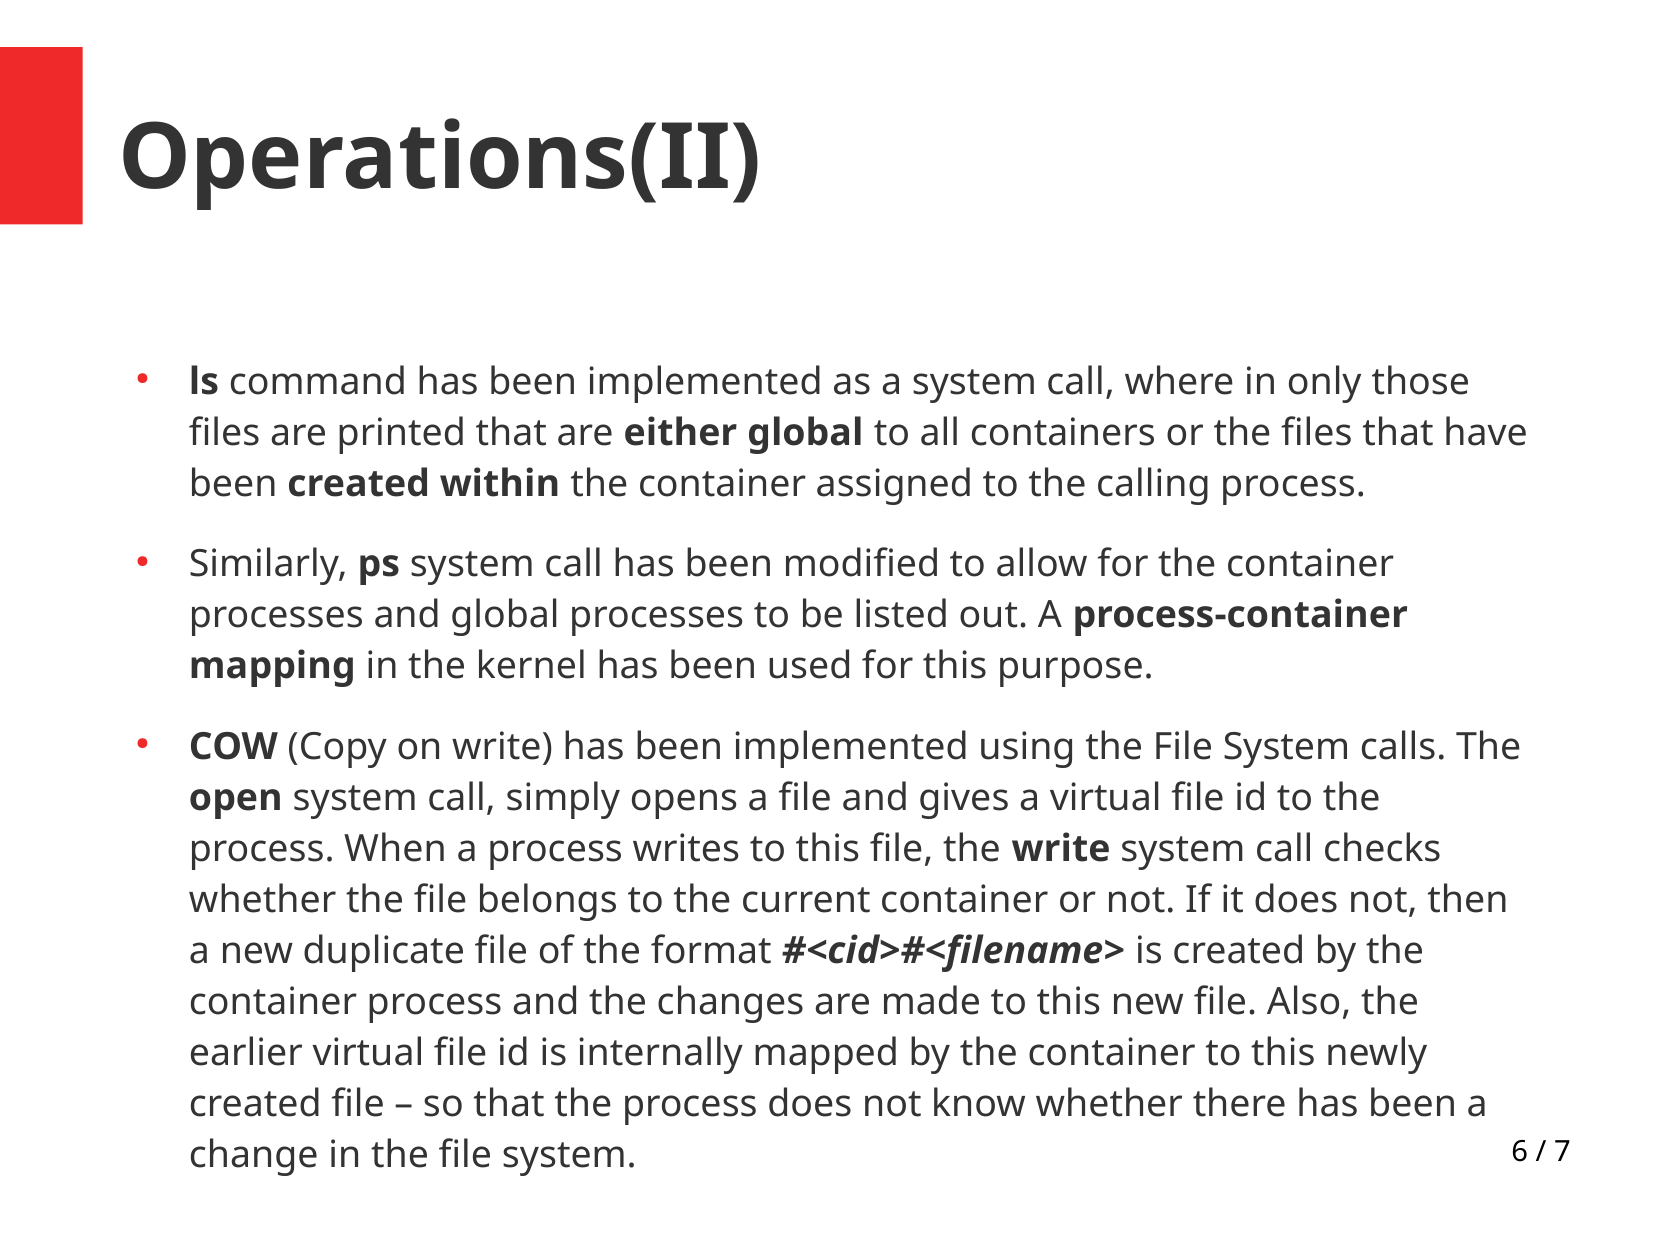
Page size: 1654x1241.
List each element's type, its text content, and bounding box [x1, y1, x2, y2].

title Operations(II) [118, 49, 1571, 257]
list ls command has been implemented as a system call, where in only those files are printed that are either global to all containers or the files that have been created within the container assigned to the calling process. Similarly, ps system call has been modified to allow for the container processes and global processes to be listed out. A process-container mapping in the kernel has been used for this purpose. COW (Copy on write) has been implemented using the File System calls. The open system call, simply opens a file and gives a virtual file id to the process. When a process writes to this file, the write system call checks whether the file belongs to the current container or not. If it does not, then a new duplicate file of the format #<cid>#<filename> is created by the container process and the changes are made to this new file. Also, the earlier virtual file id is internally mapped by the container to this newly created file – so that the process does not know whether there has been a change in the file system. [118, 354, 1536, 1074]
